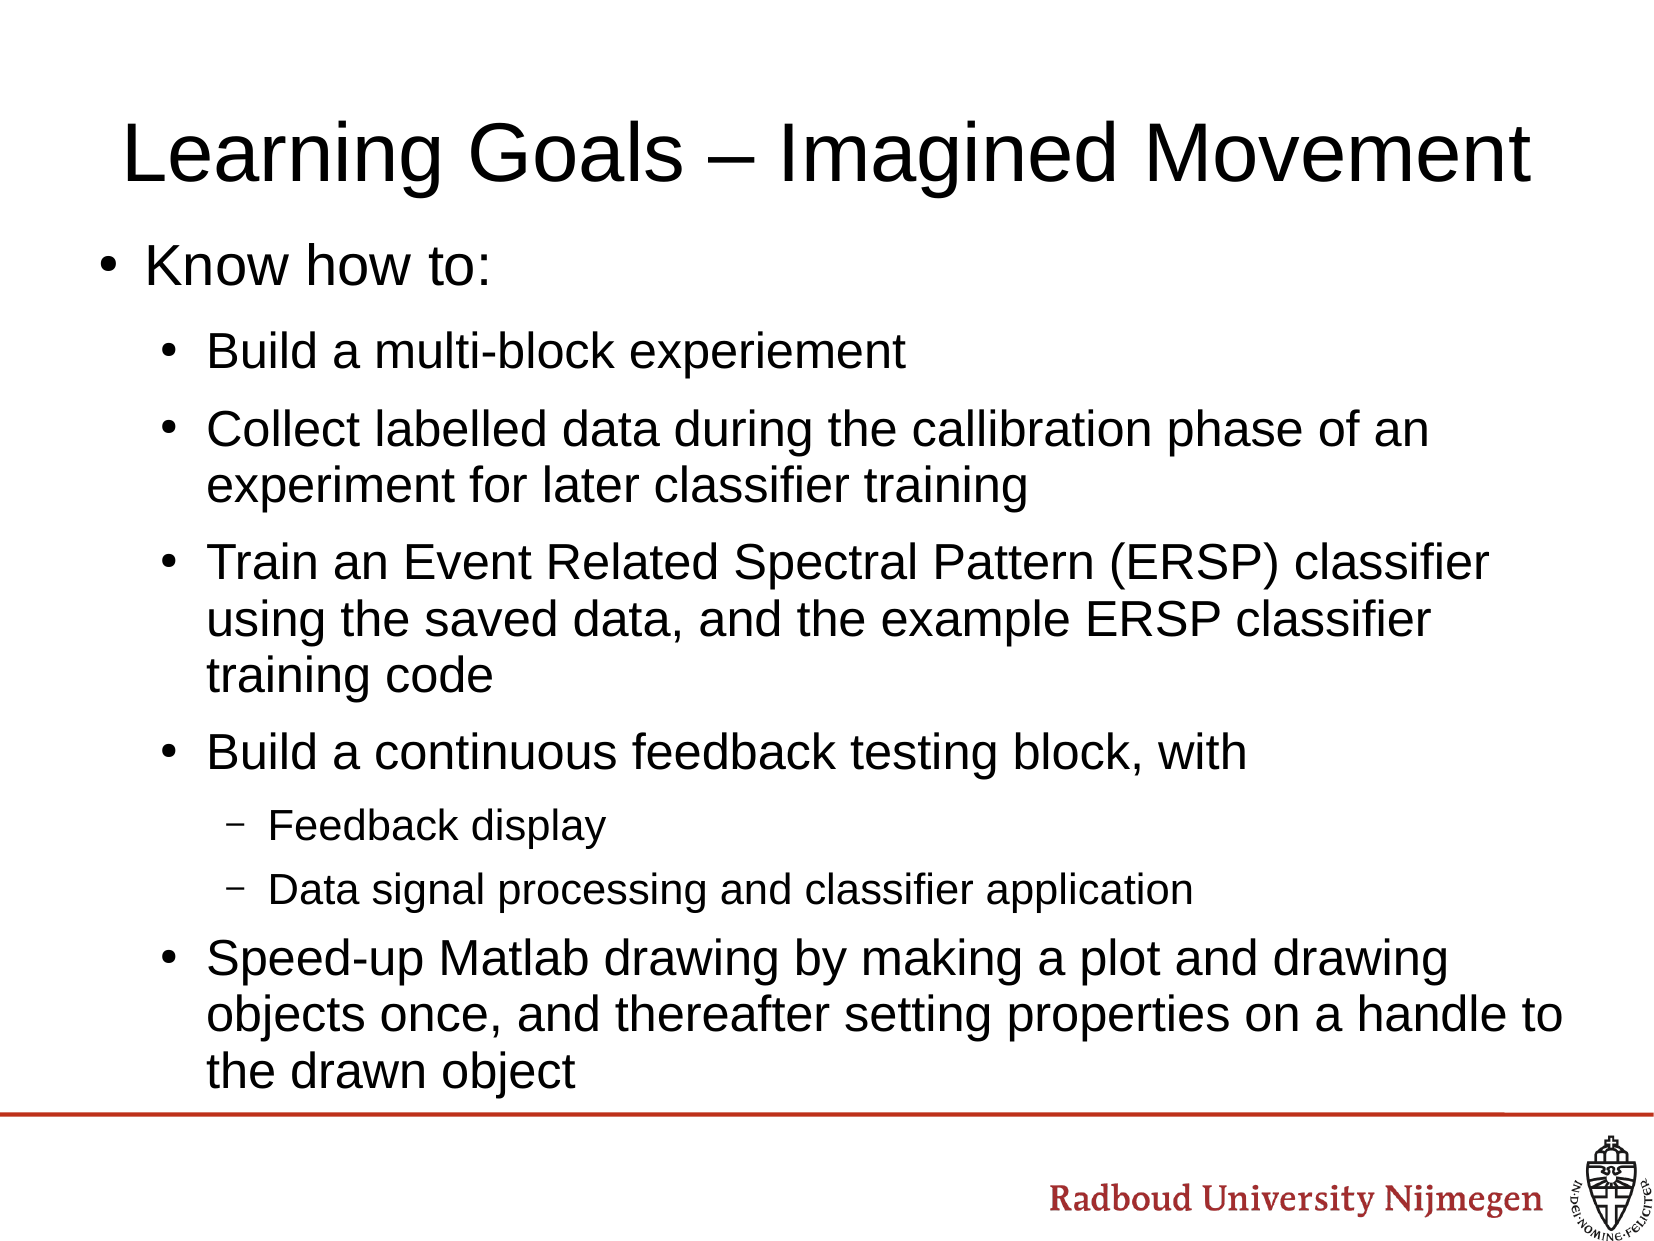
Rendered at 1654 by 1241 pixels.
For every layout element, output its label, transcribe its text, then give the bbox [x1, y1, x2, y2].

picture [1050, 1134, 1654, 1241]
list Know how to: Build a multi-block experiement Collect labelled data during the callibration phase of an experiment for later classifier training Train an Event Related Spectral Pattern (ERSP) classifier using the saved data, and the example ERSP classifier training code Build a continuous feedback testing block, with Feedback display Data signal processing and classifier application Speed-up Matlab drawing by making a plot and drawing objects once, and thereafter setting properties on a handle to the drawn object [82, 232, 1571, 1109]
title Learning Goals – Imagined Movement [82, 49, 1571, 232]
